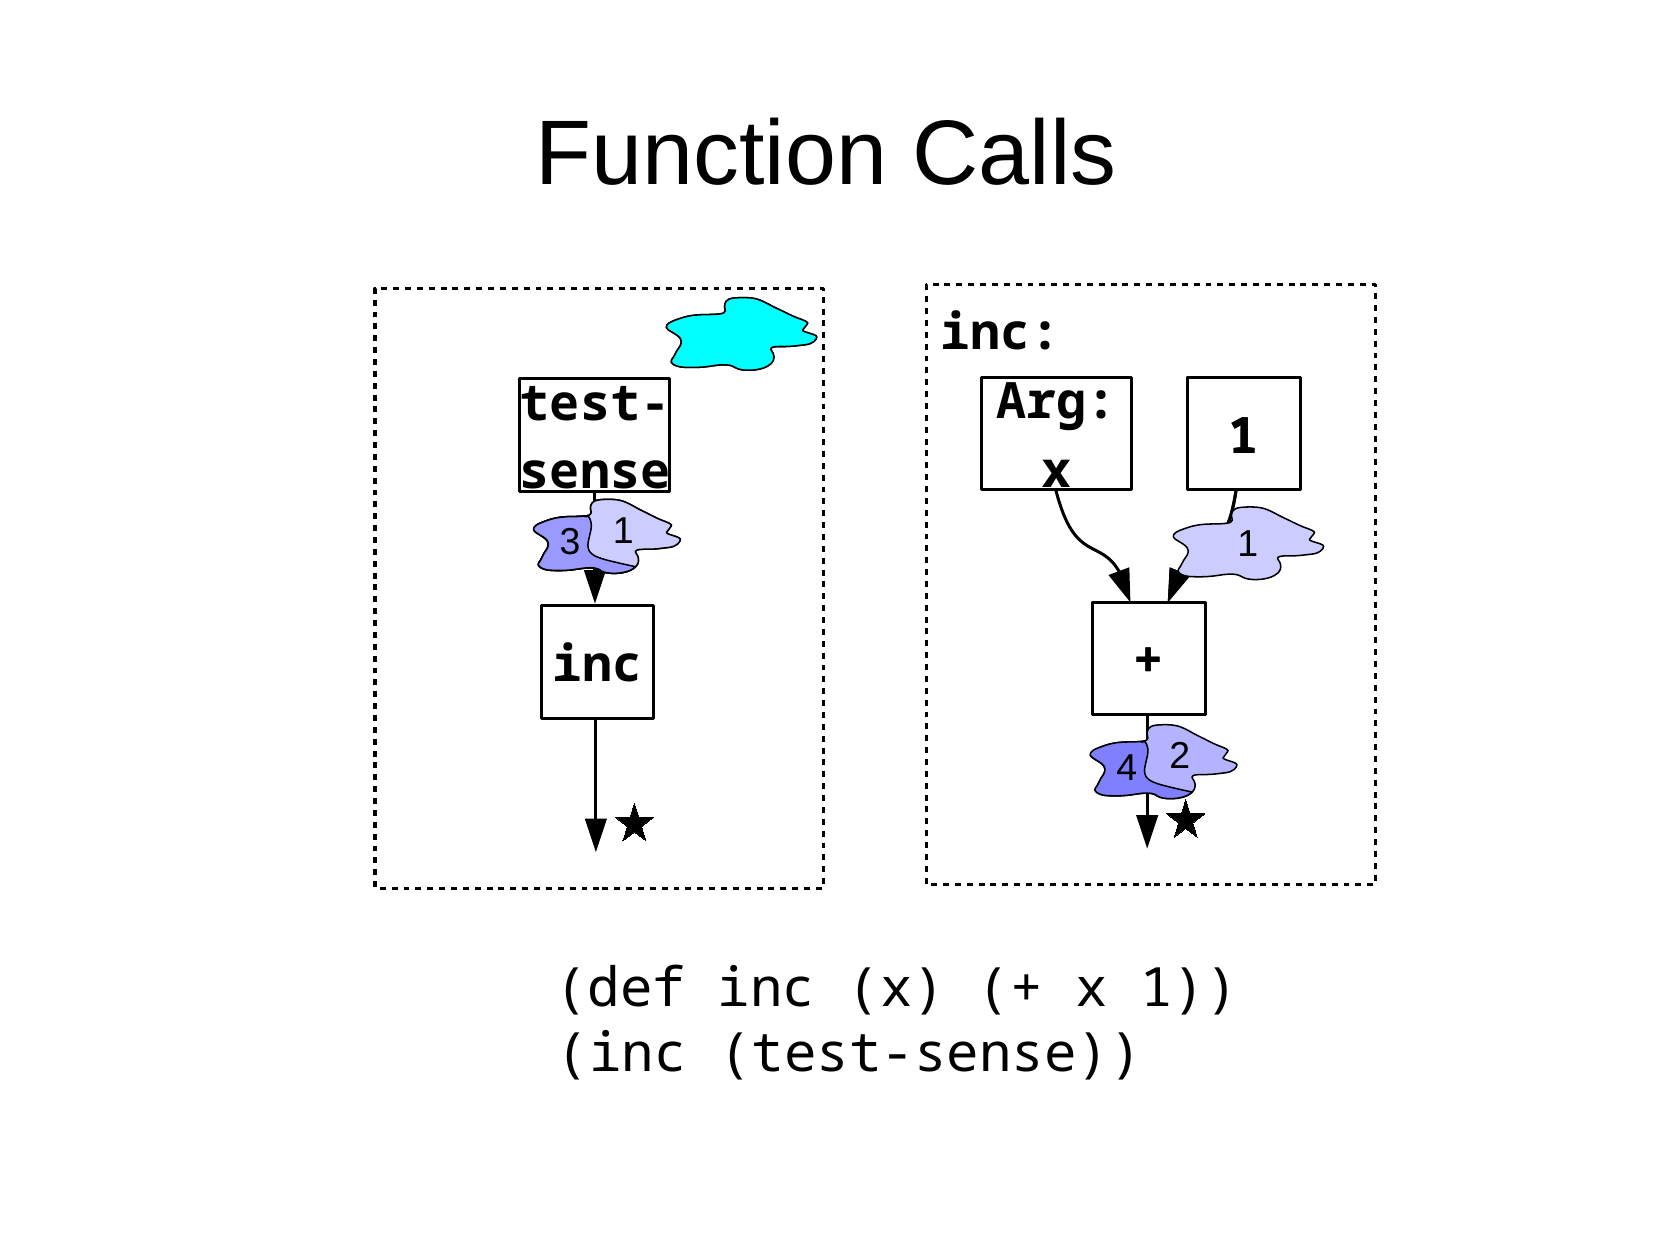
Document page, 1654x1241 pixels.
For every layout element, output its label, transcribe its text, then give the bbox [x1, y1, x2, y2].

text_box inc [541, 605, 654, 719]
text_box [538, 553, 544, 570]
text_box [649, 514, 681, 550]
title Function Calls [82, 49, 1571, 257]
text_box (inc (test-sense)) [556, 1013, 1201, 1069]
text_box 1 [1187, 377, 1301, 490]
text_box + [1092, 602, 1206, 715]
text_box [1206, 739, 1237, 775]
text_box [533, 521, 544, 538]
text_box [615, 803, 654, 841]
text_box [666, 297, 817, 371]
text_box [1166, 799, 1205, 838]
text_box inc: [925, 288, 1076, 354]
text_box 4 [1101, 738, 1152, 796]
text_box (def inc (x) (+ x 1)) [555, 947, 1273, 1002]
text_box Arg: x [981, 377, 1132, 490]
text_box 1 [1171, 506, 1325, 581]
text_box test- sense [519, 378, 670, 492]
text_box [1090, 746, 1101, 764]
text_box 3 [544, 513, 596, 571]
text_box 1 [598, 501, 649, 559]
text_box [1147, 724, 1196, 799]
text_box [1094, 778, 1101, 795]
text_box 2 [1154, 727, 1206, 784]
text_box [590, 499, 639, 574]
